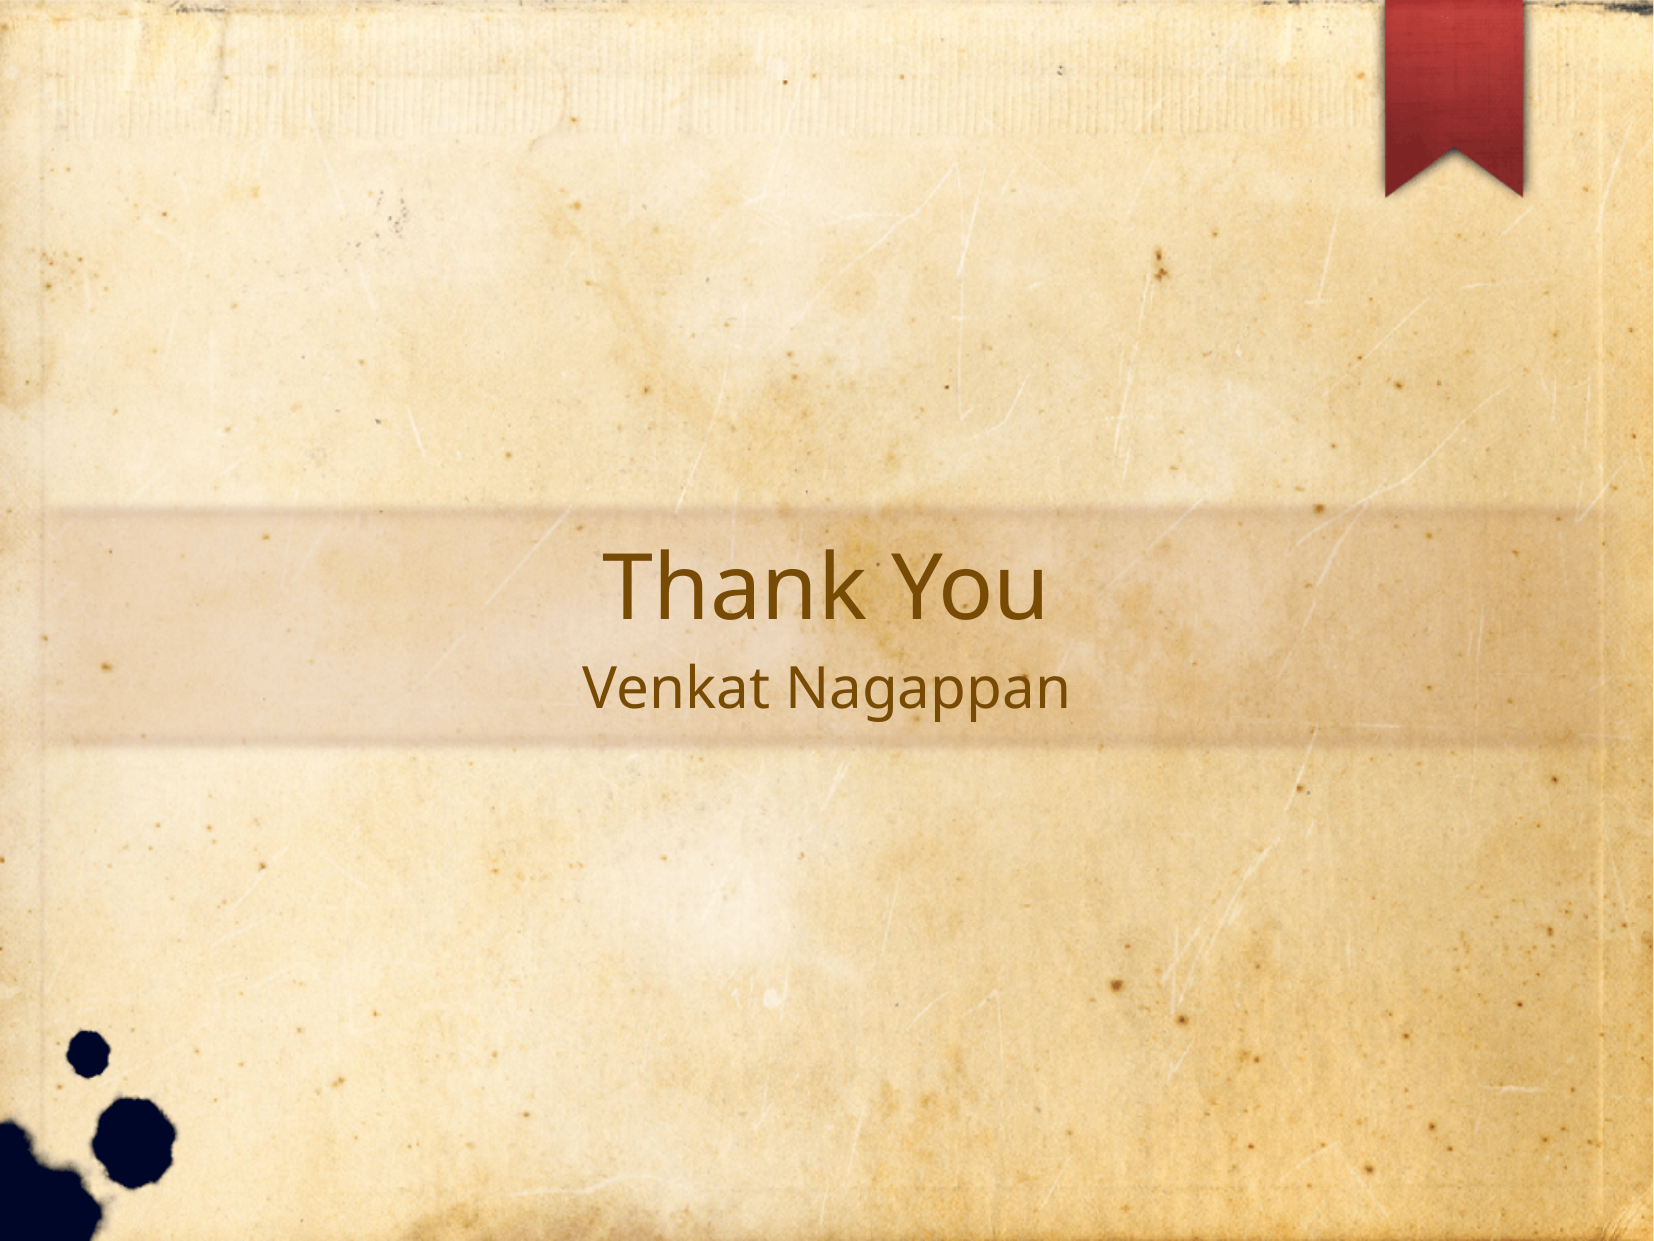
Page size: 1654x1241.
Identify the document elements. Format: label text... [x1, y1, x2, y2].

picture [0, 0, 1654, 1241]
title Thank You Venkat Nagappan [82, 519, 1571, 727]
